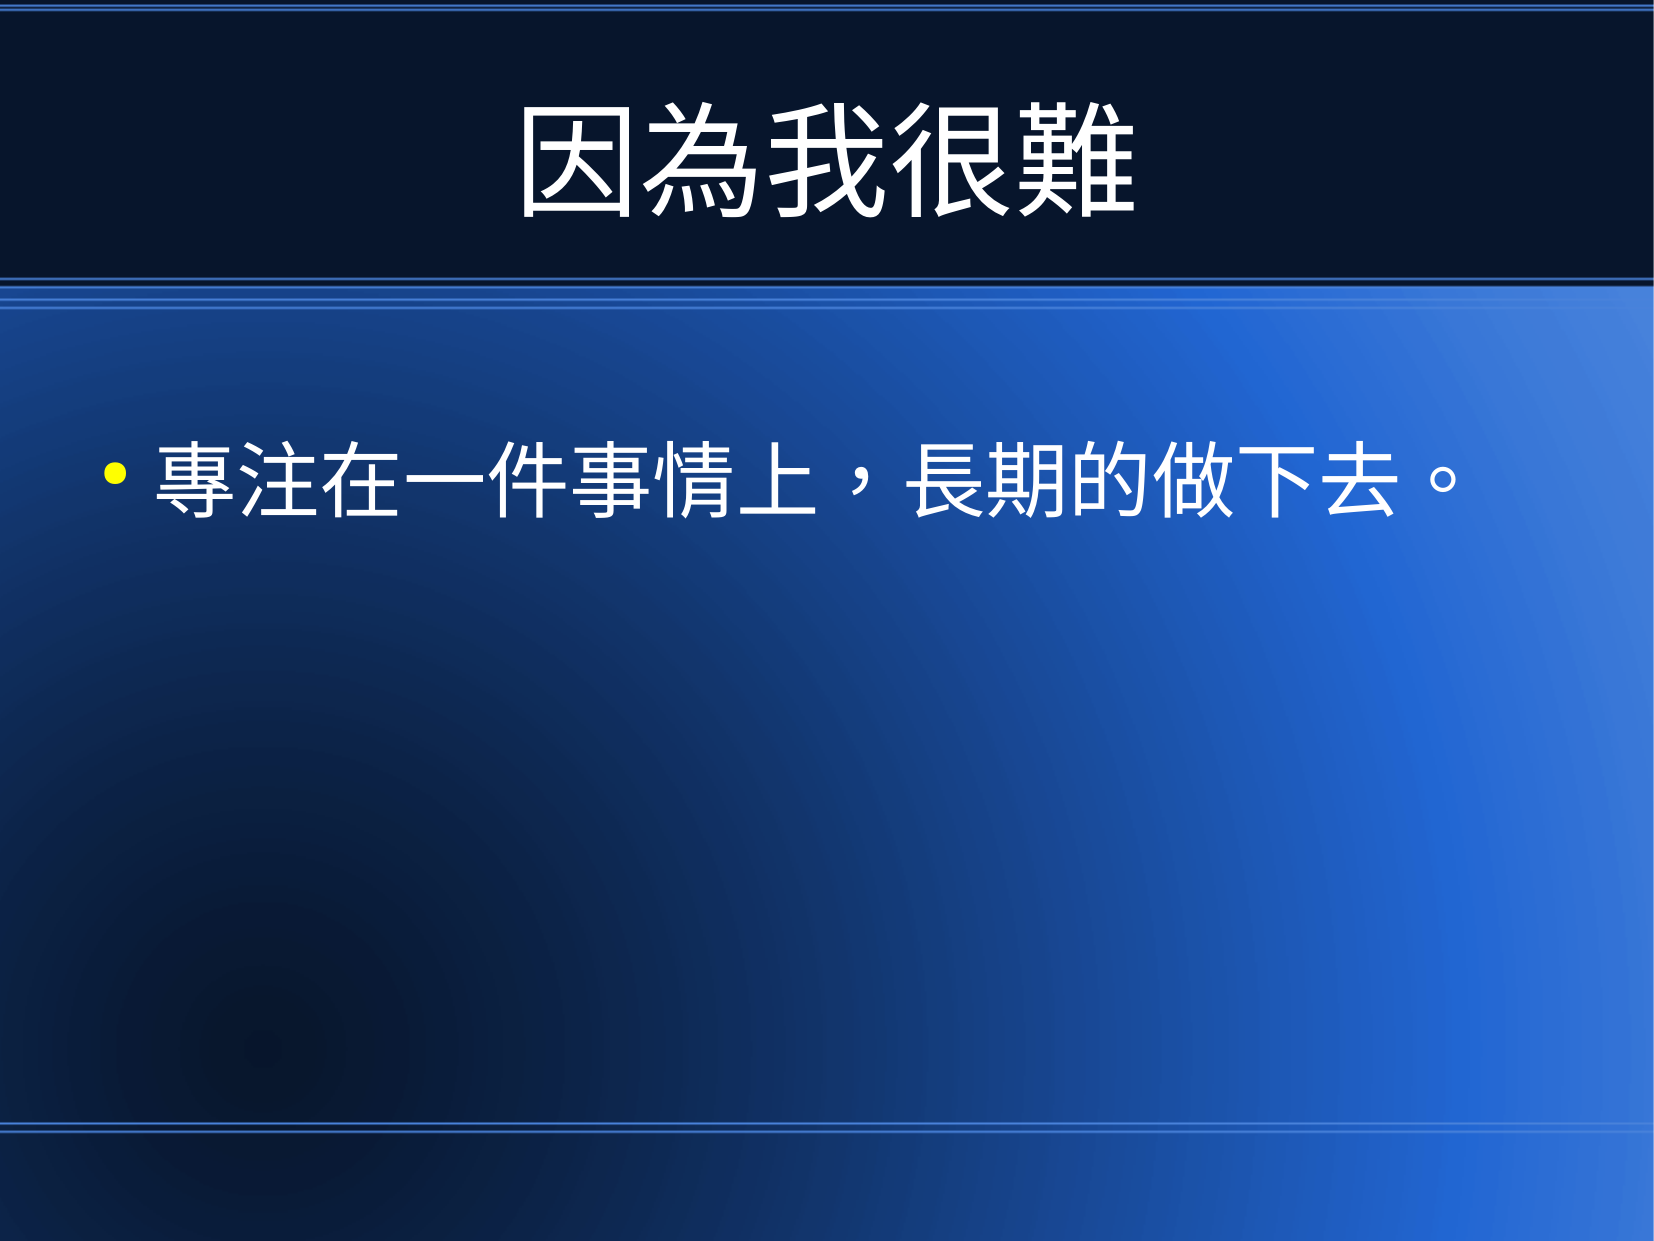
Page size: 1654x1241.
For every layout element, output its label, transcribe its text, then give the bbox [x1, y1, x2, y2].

title 因為我很難 [82, 49, 1571, 257]
list 專注在一件事情上，長期的做下去。 [82, 355, 1571, 1241]
picture [0, 0, 1654, 1241]
